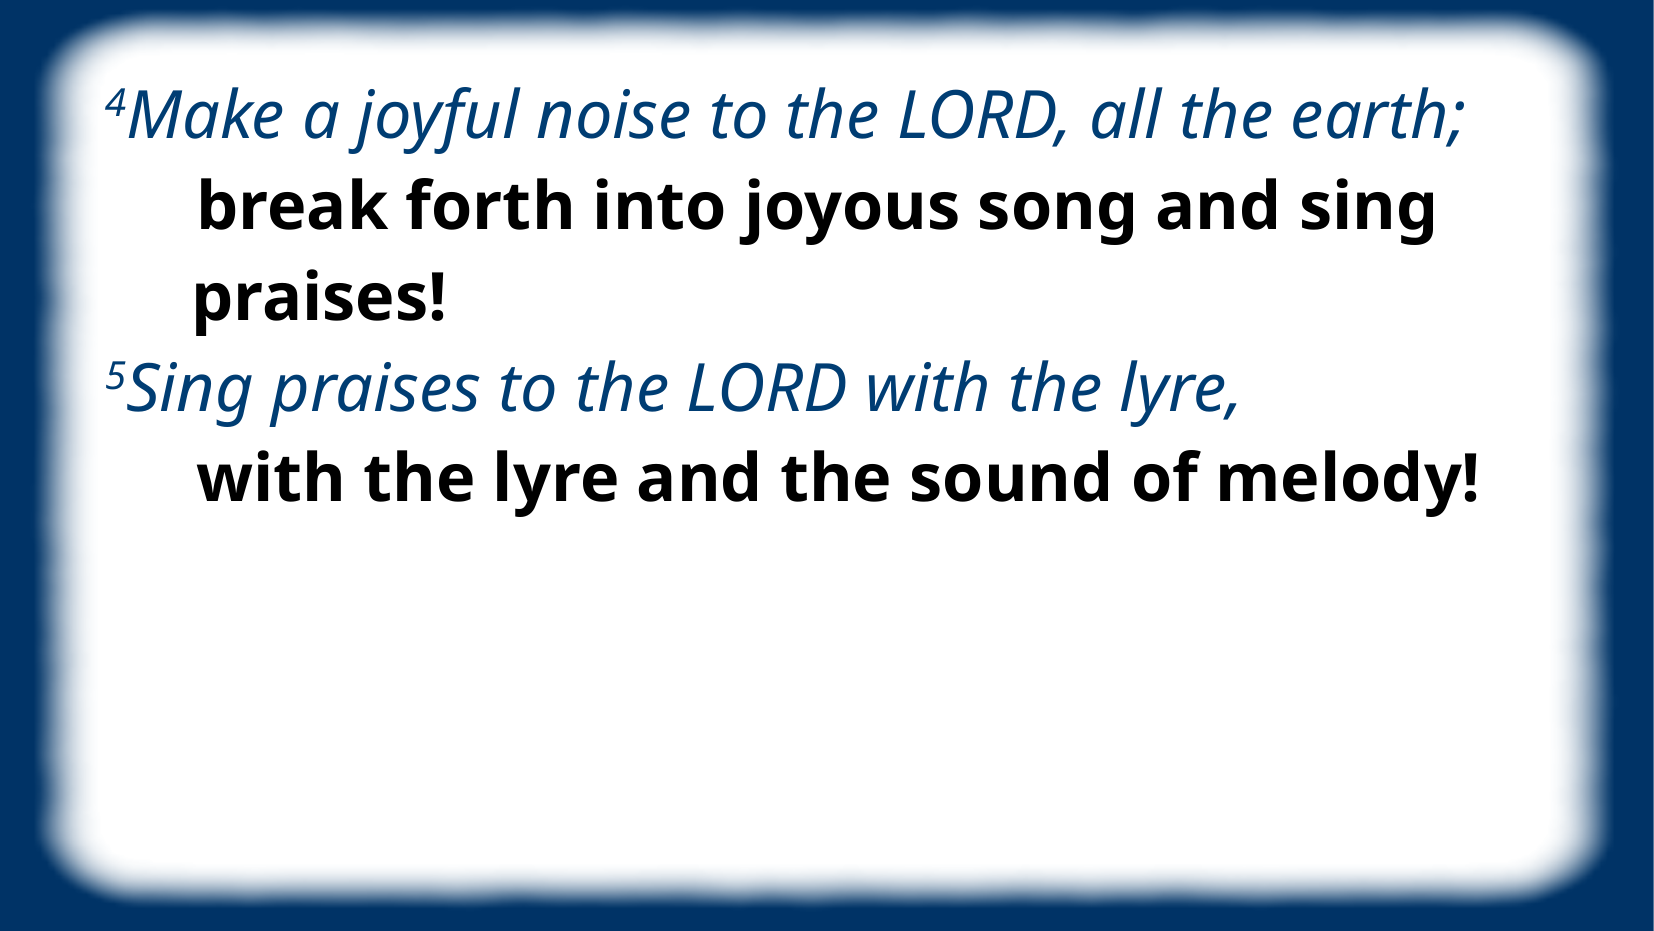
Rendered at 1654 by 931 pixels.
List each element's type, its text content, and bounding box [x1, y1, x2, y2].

text_box 4Make a joyful noise to the LORD, all the earth; break forth into joyous song and sing praises! 5Sing praises to the LORD with the lyre, with the lyre and the sound of melody! [90, 60, 1546, 519]
picture [0, 0, 1654, 931]
